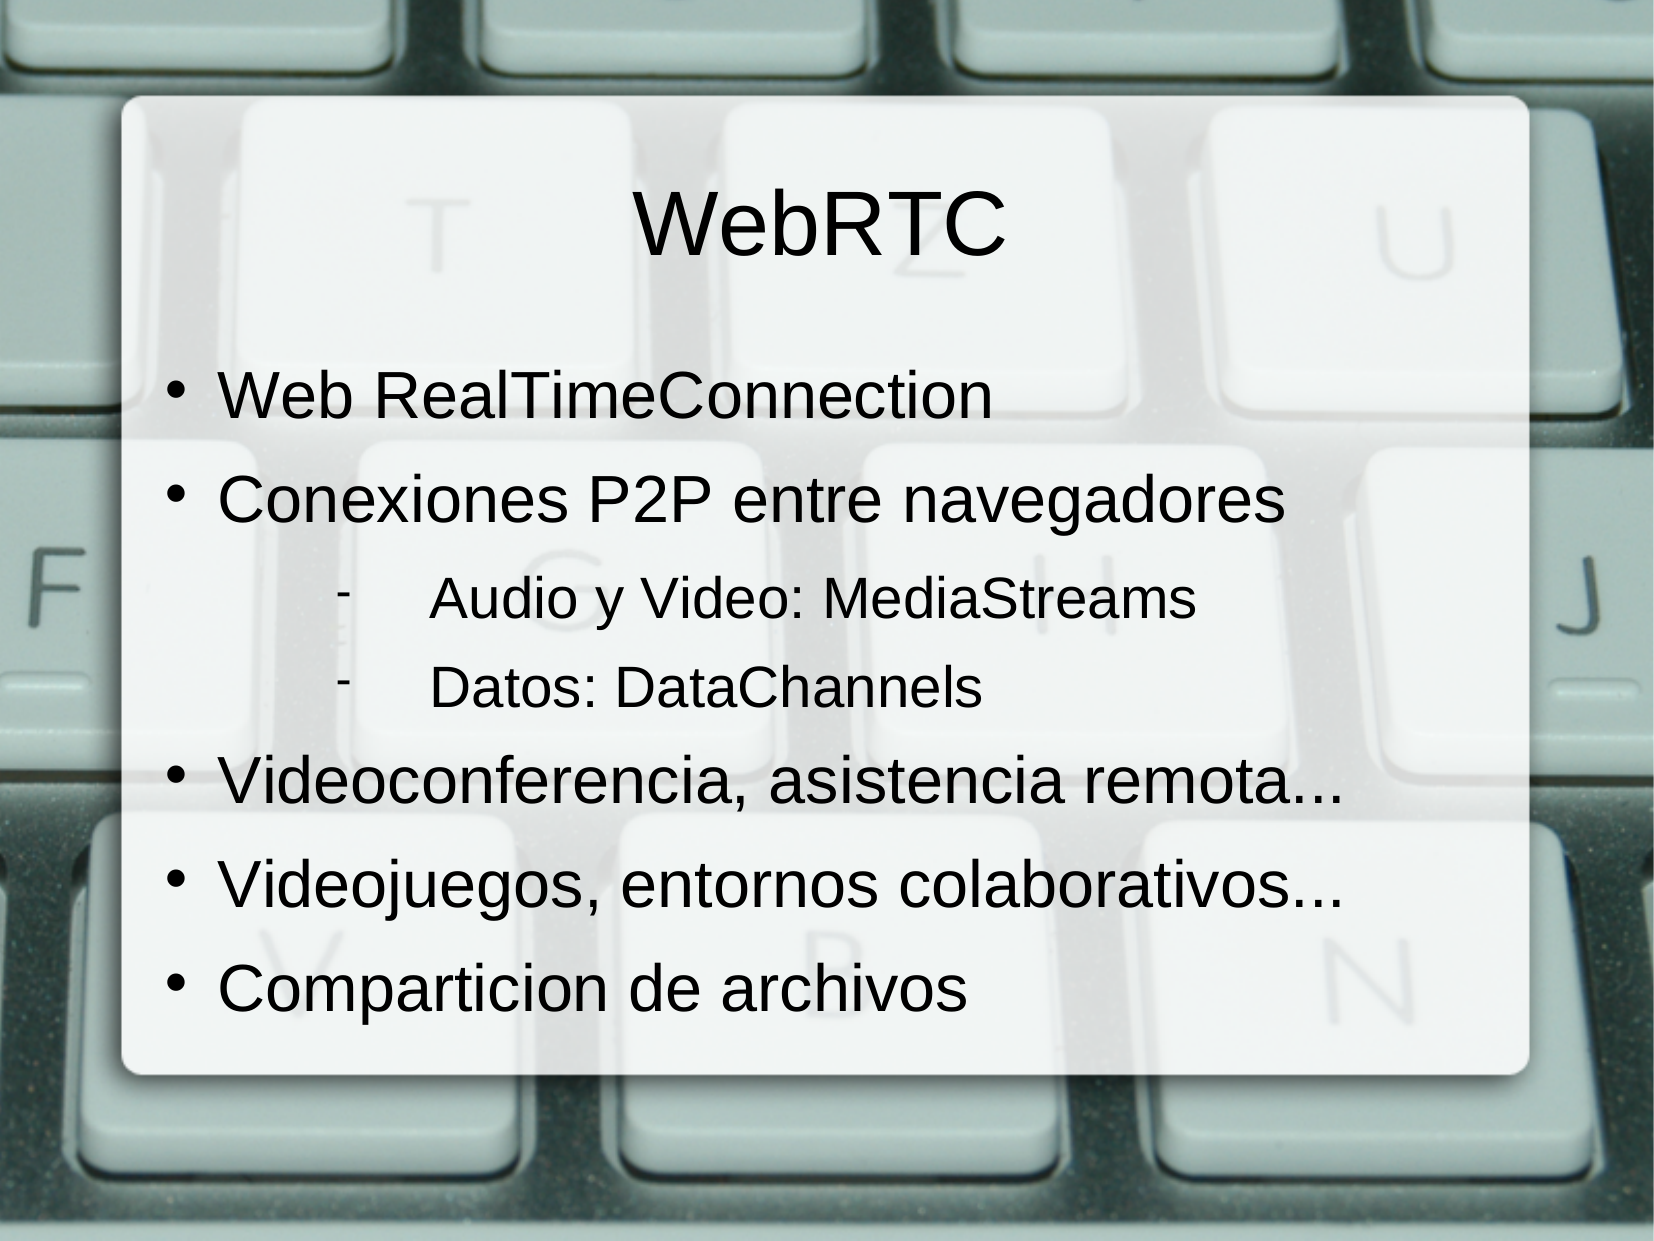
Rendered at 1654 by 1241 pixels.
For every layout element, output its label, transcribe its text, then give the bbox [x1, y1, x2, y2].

title WebRTC [135, 117, 1506, 325]
list Web RealTimeConnection Conexiones P2P entre navegadores Audio y Video: MediaStreams Datos: DataChannels Videoconferencia, asistencia remota... Videojuegos, entornos colaborativos... Comparticion de archivos [147, 354, 1506, 1074]
picture [0, 0, 1654, 1241]
